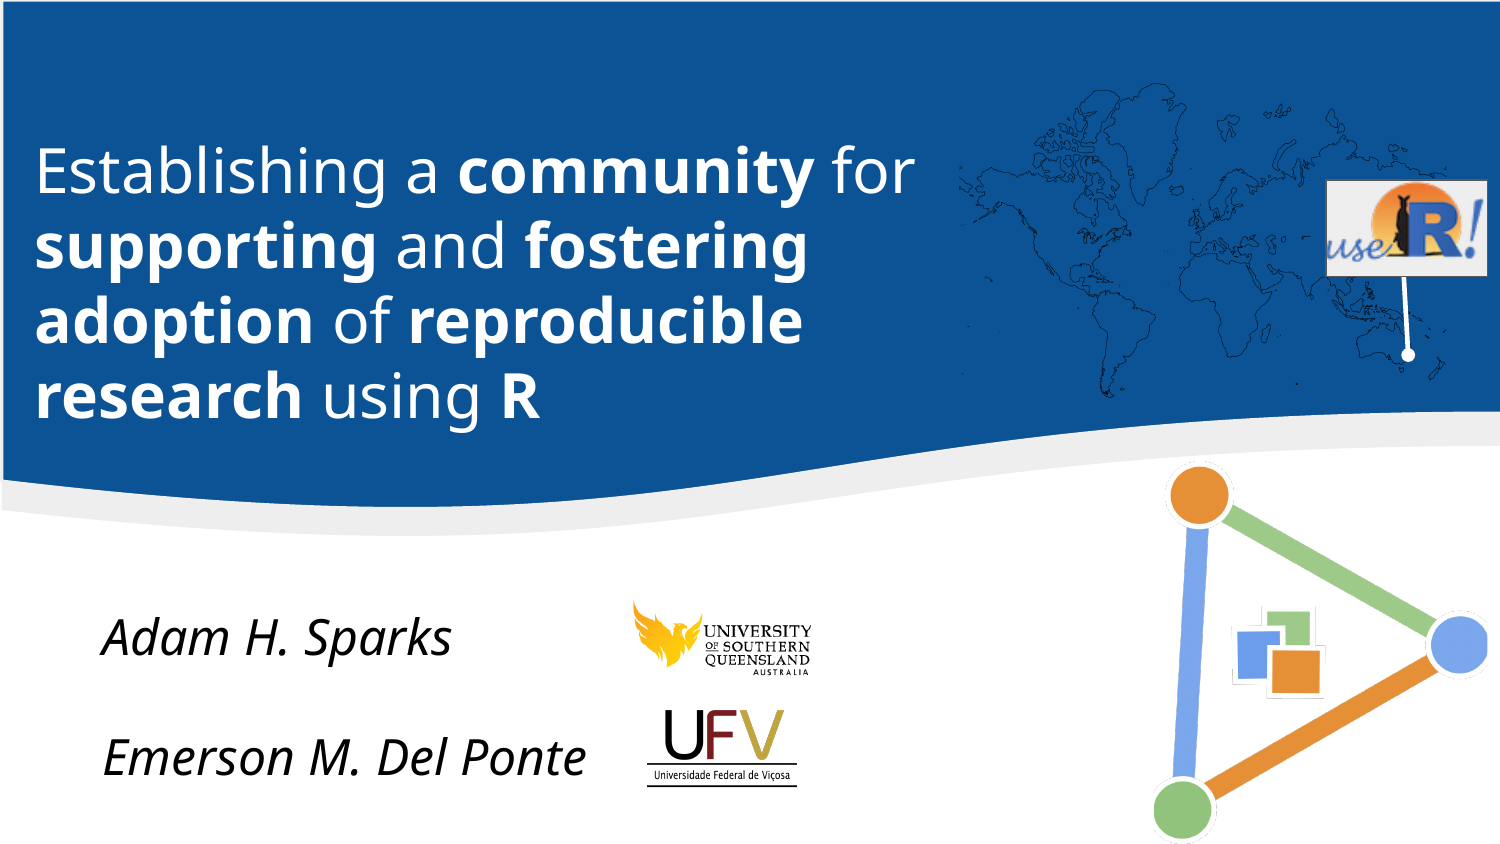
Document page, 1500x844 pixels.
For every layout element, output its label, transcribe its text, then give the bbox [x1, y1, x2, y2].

picture [611, 598, 833, 682]
picture [954, 75, 1488, 407]
picture [1154, 461, 1488, 844]
text_box [1, 0, 1500, 536]
text_box Establishing a community for supporting and fostering adoption of reproducible research using R [19, 112, 1015, 451]
picture [647, 692, 797, 805]
text_box Adam H. Sparks Emerson M. Del Ponte [87, 598, 661, 792]
